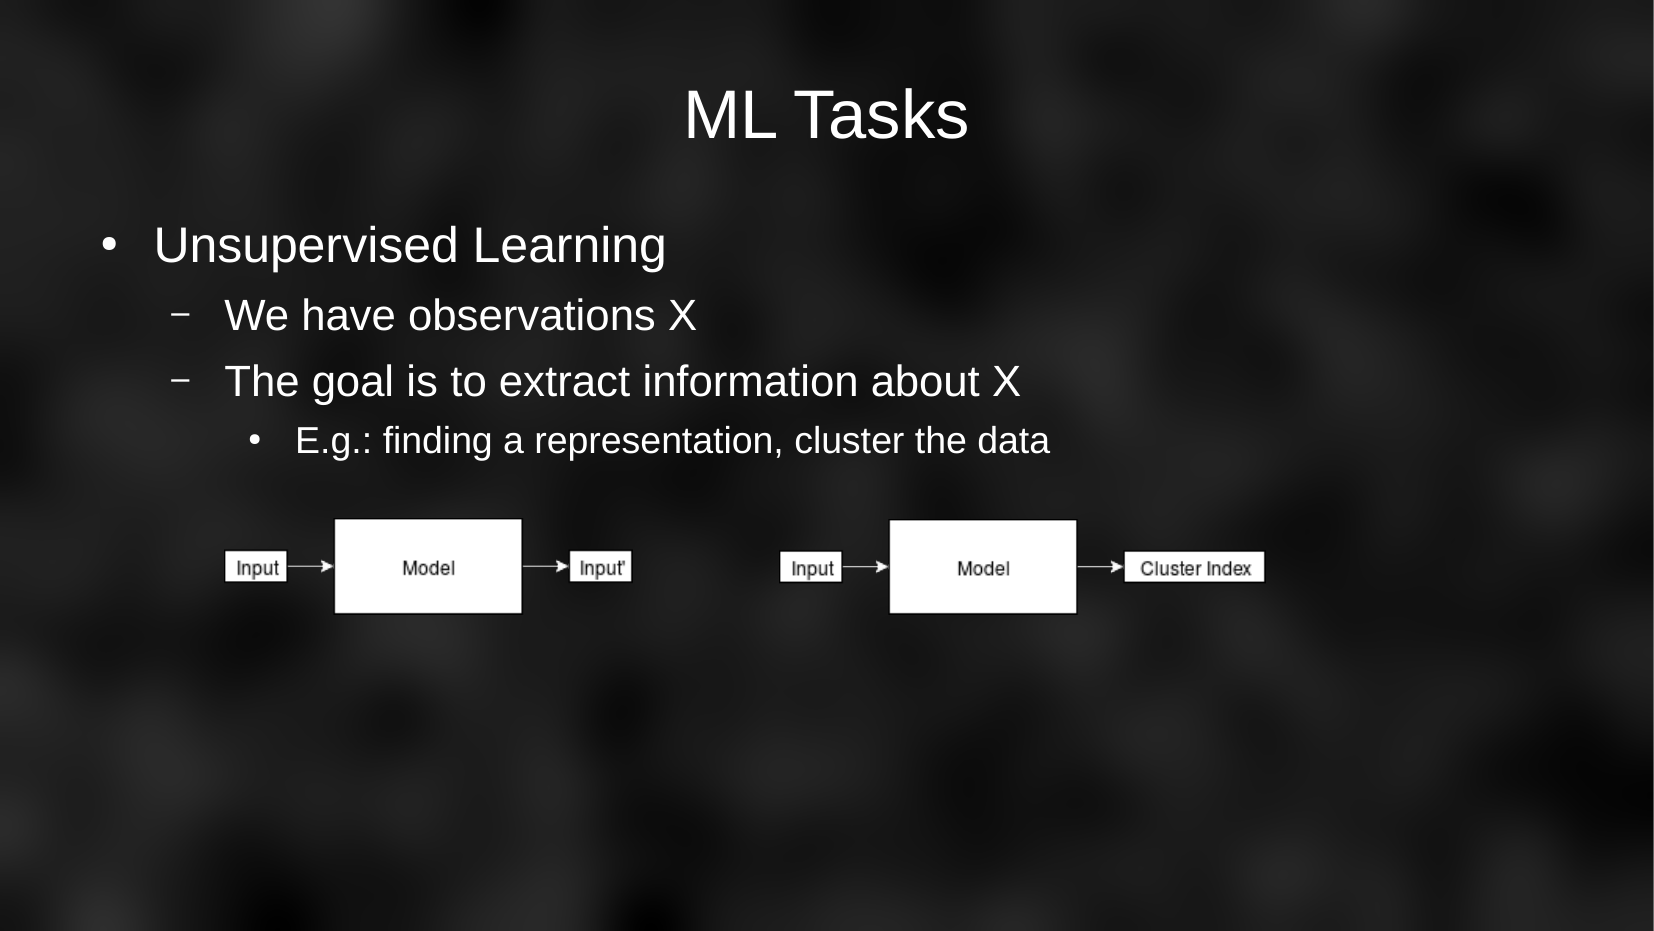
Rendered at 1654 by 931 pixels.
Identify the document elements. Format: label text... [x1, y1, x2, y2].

picture [0, 0, 1654, 931]
title ML Tasks [82, 37, 1571, 193]
list Unsupervised Learning We have observations X The goal is to extract information about X E.g.: finding a representation, cluster the data [82, 217, 1571, 758]
